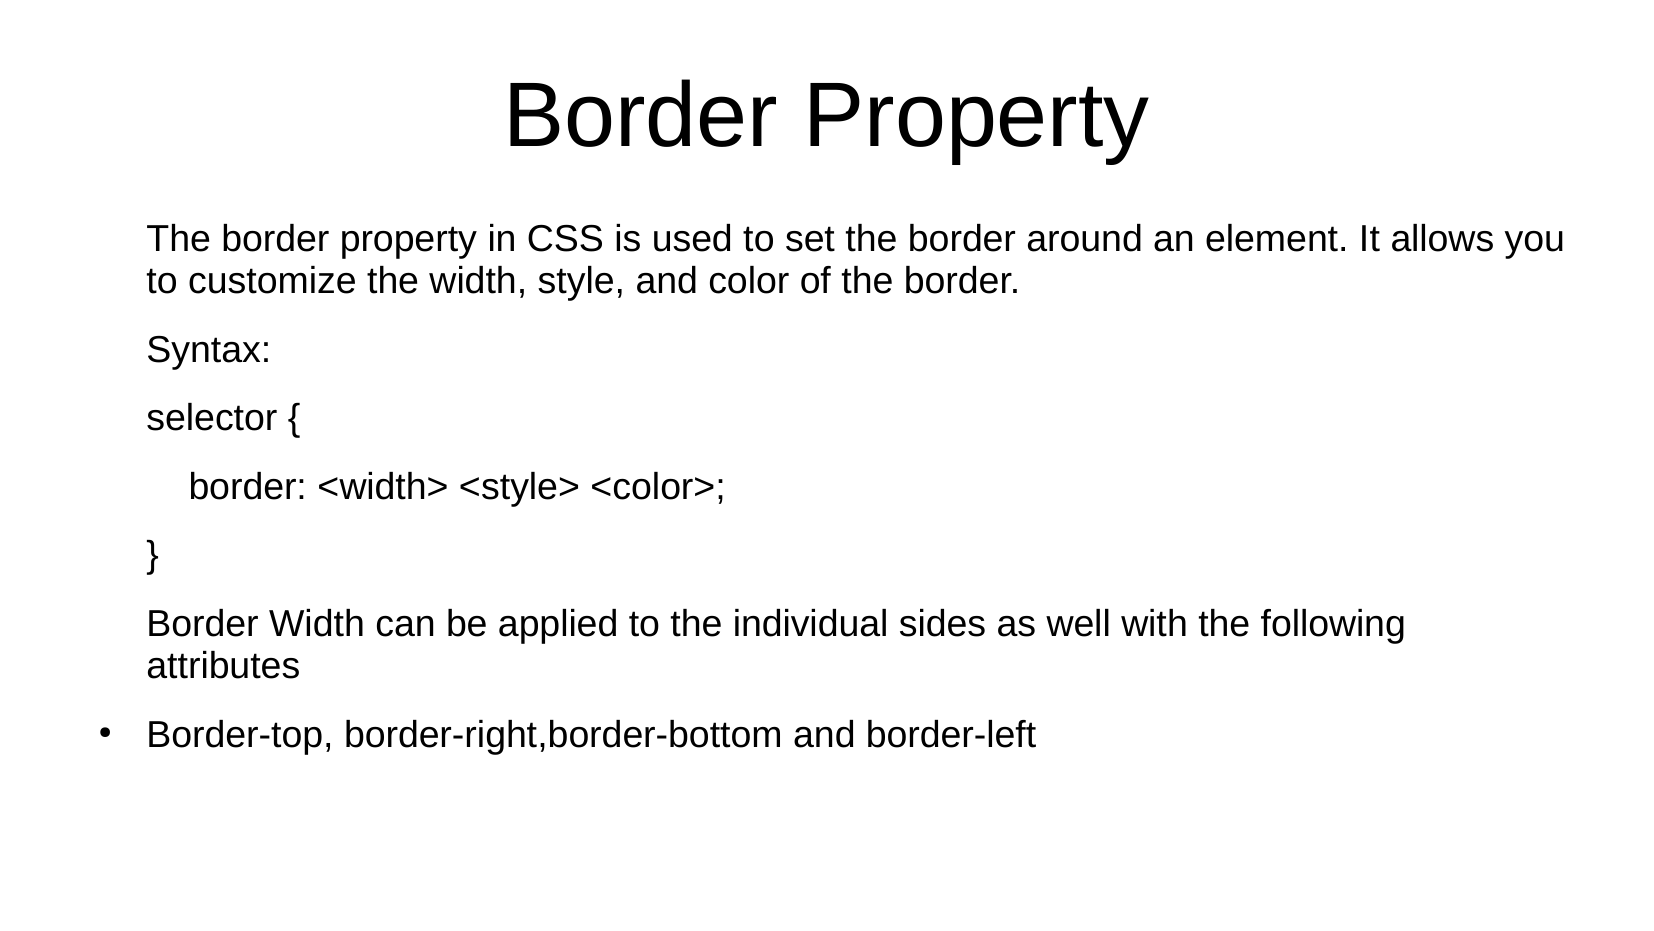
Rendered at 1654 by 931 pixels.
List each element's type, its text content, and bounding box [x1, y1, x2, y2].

title Border Property [82, 37, 1571, 193]
list The border property in CSS is used to set the border around an element. It allows you to customize the width, style, and color of the border. Syntax: selector { border: <width> <style> <color>; } Border Width can be applied to the individual sides as well with the following attributes Border-top, border-right,border-bottom and border-left [82, 217, 1571, 758]
